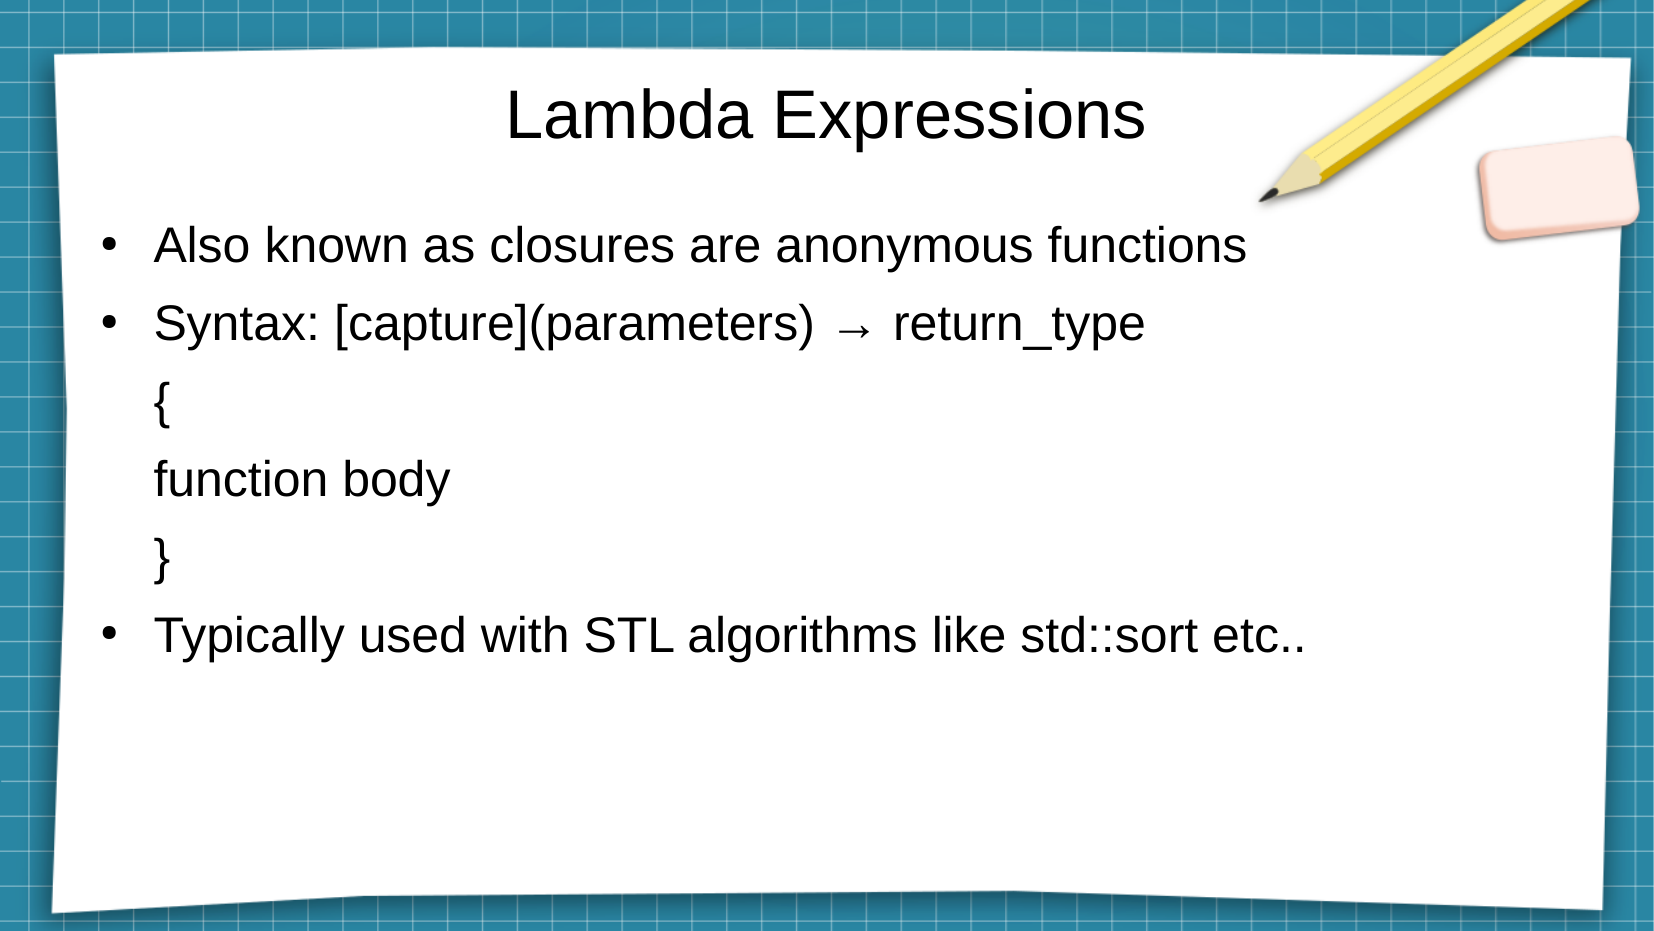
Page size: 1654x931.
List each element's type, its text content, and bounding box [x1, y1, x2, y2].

title Lambda Expressions [82, 37, 1571, 193]
picture [0, 0, 1654, 931]
list Also known as closures are anonymous functions Syntax: [capture](parameters) → return_type { function body } Typically used with STL algorithms like std::sort etc.. [82, 217, 1571, 758]
